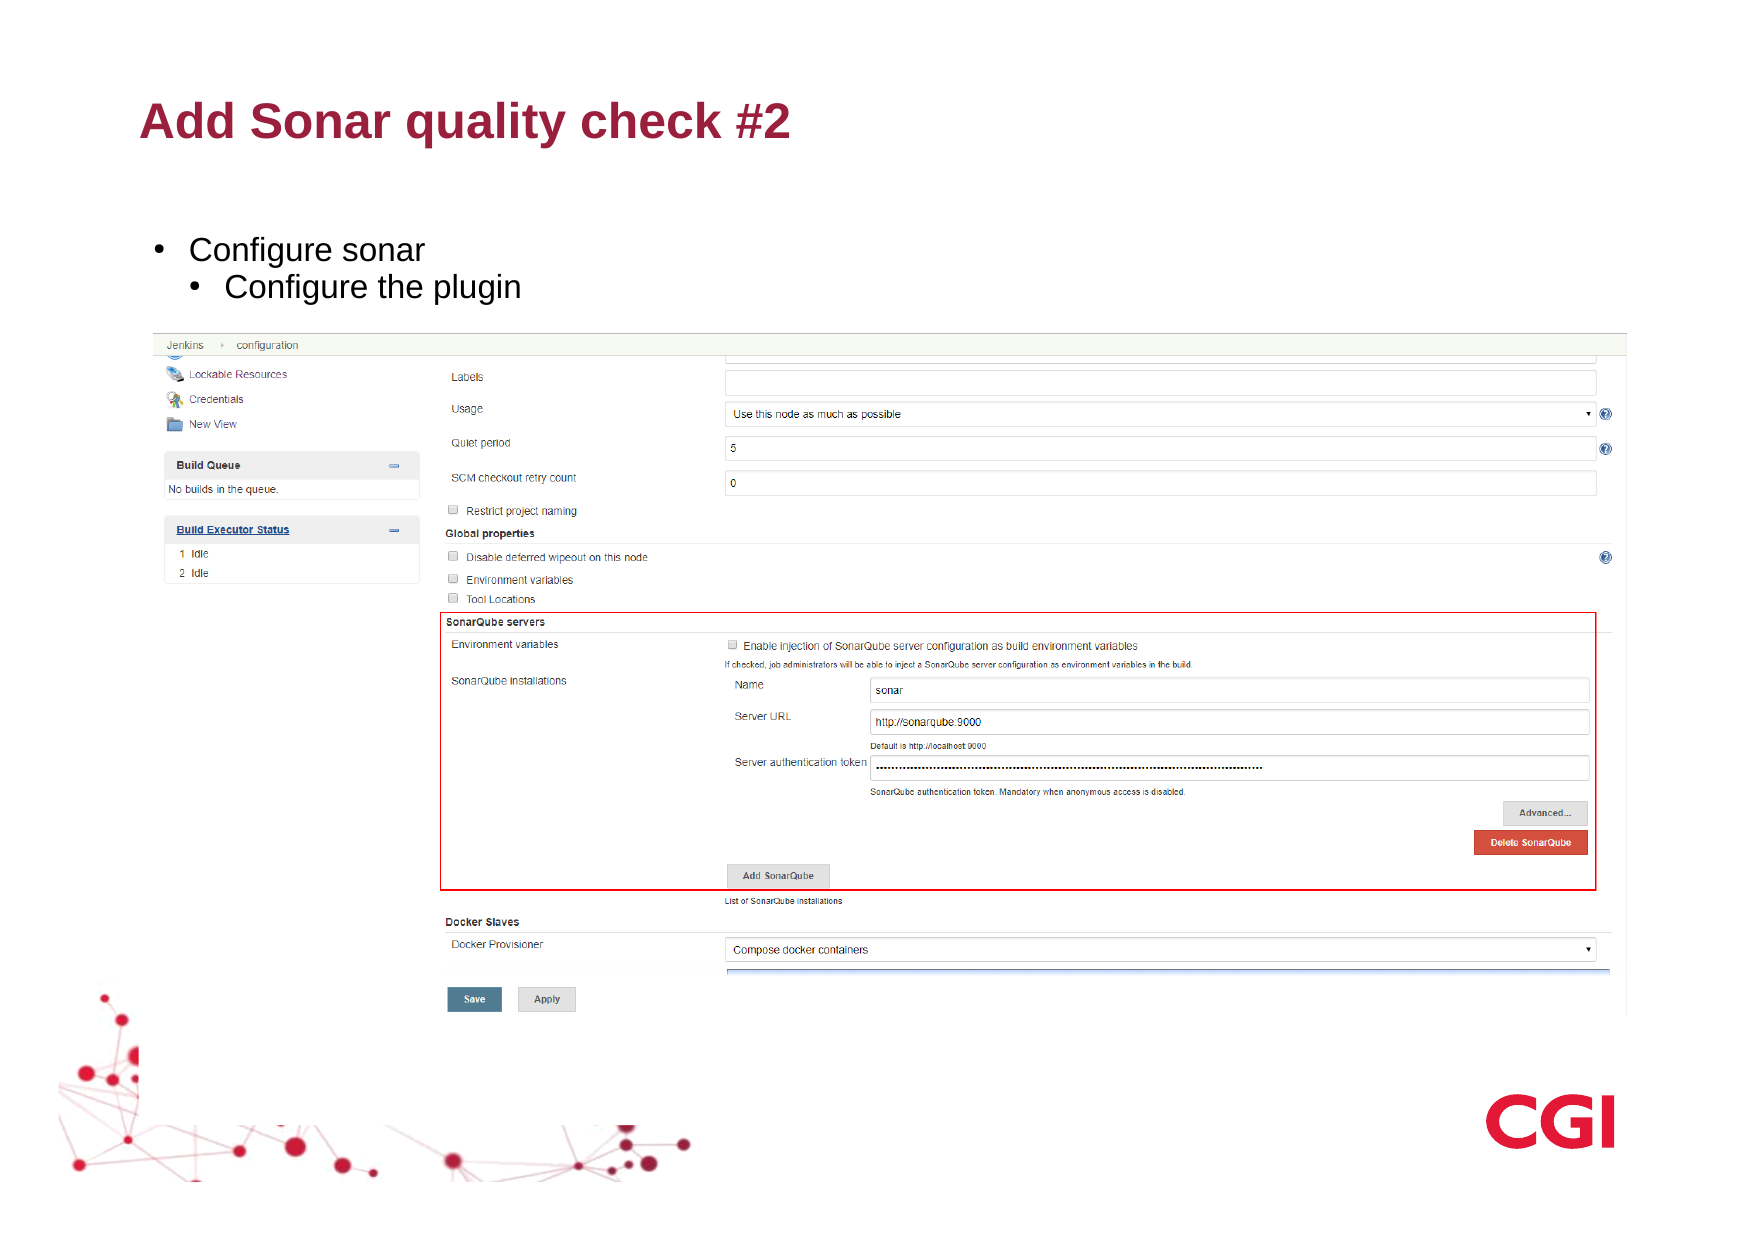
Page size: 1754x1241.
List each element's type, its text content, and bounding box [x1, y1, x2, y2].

picture [58, 965, 738, 1182]
text_box Configure sonar Configure the plugin [138, 223, 756, 1126]
picture [153, 333, 1627, 1016]
text_box Add Sonar quality check #2 [138, 88, 1638, 240]
